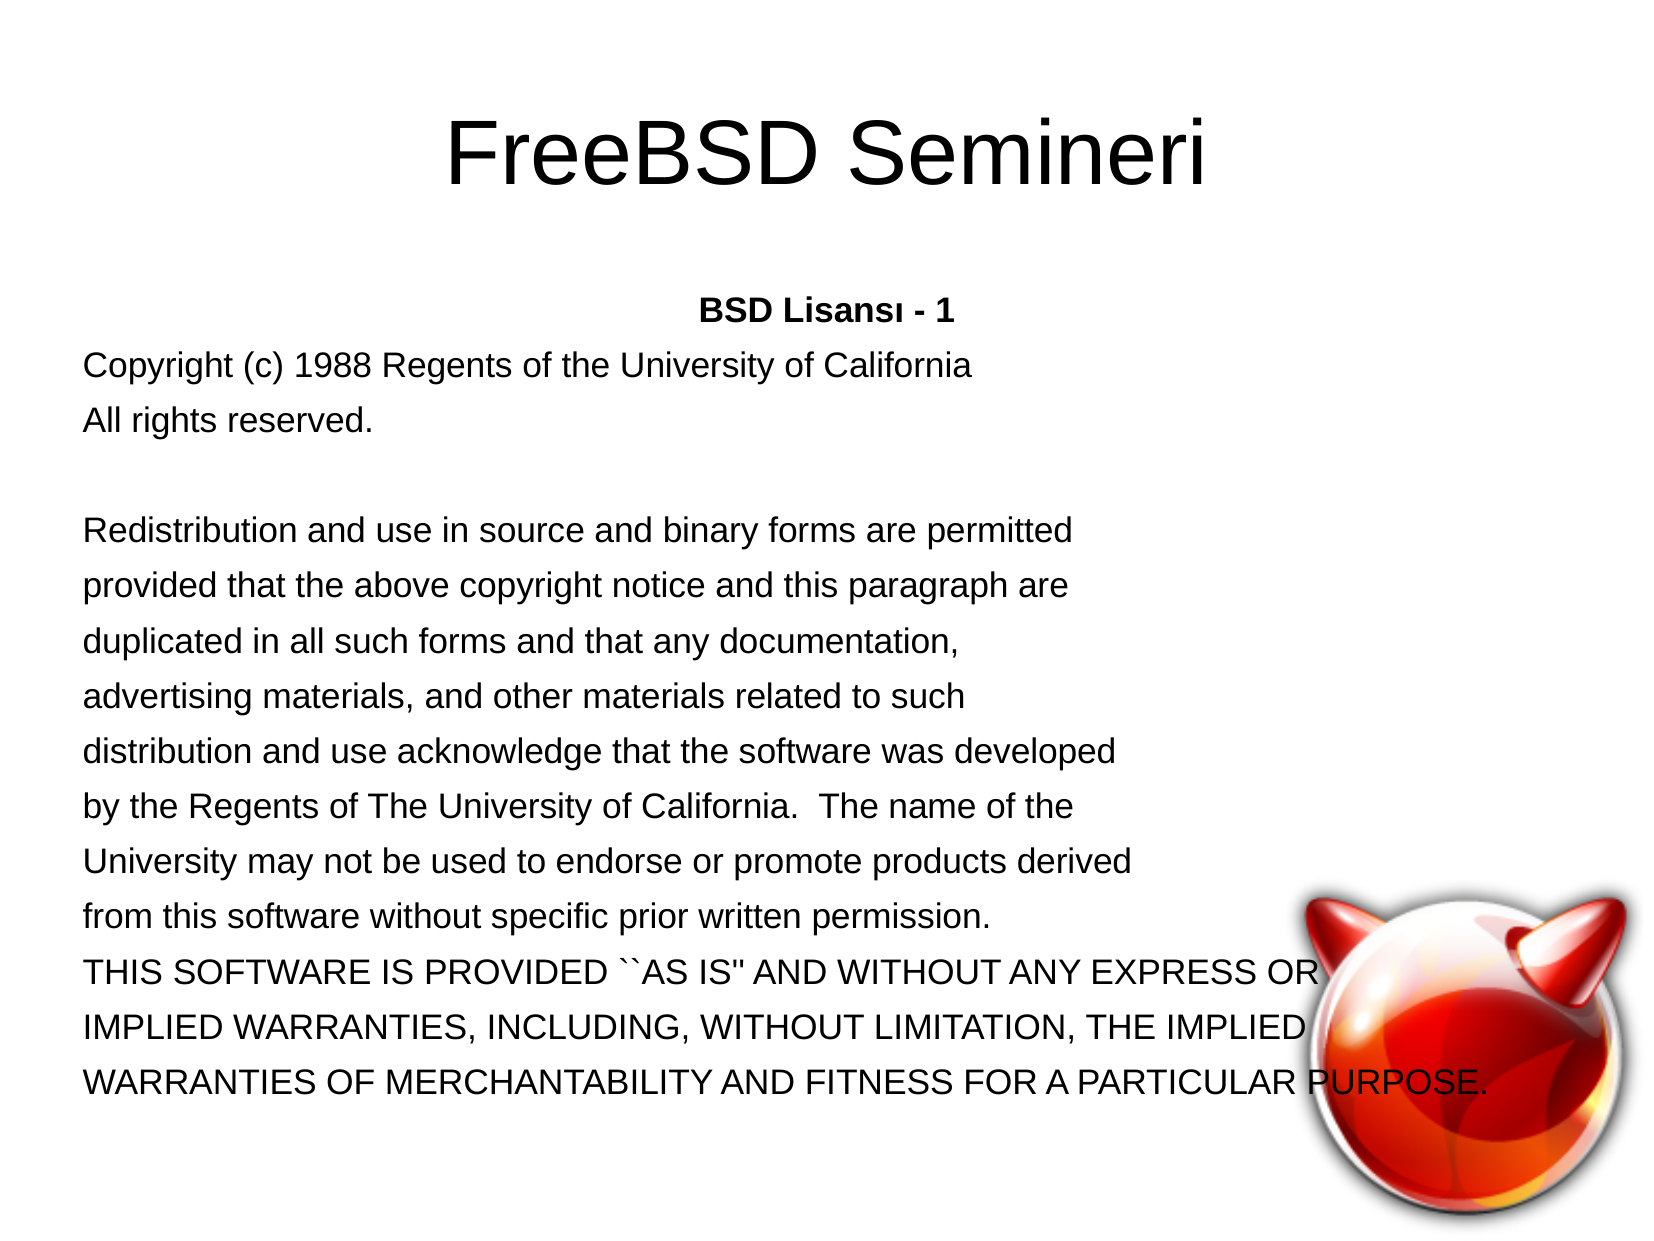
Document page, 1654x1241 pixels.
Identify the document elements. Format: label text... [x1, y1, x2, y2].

picture [1282, 875, 1654, 1241]
title FreeBSD Semineri [82, 49, 1571, 257]
list BSD Lisansı - 1 Copyright (c) 1988 Regents of the University of California All rights reserved. Redistribution and use in source and binary forms are permitted provided that the above copyright notice and this paragraph are duplicated in all such forms and that any documentation, advertising materials, and other materials related to such distribution and use acknowledge that the software was developed by the Regents of The University of California. The name of the University may not be used to endorse or promote products derived from this software without specific prior written permission. THIS SOFTWARE IS PROVIDED ``AS IS'' AND WITHOUT ANY EXPRESS OR IMPLIED WARRANTIES, INCLUDING, WITHOUT LIMITATION, THE IMPLIED WARRANTIES OF MERCHANTABILITY AND FITNESS FOR A PARTICULAR PURPOSE. [82, 290, 1571, 1109]
